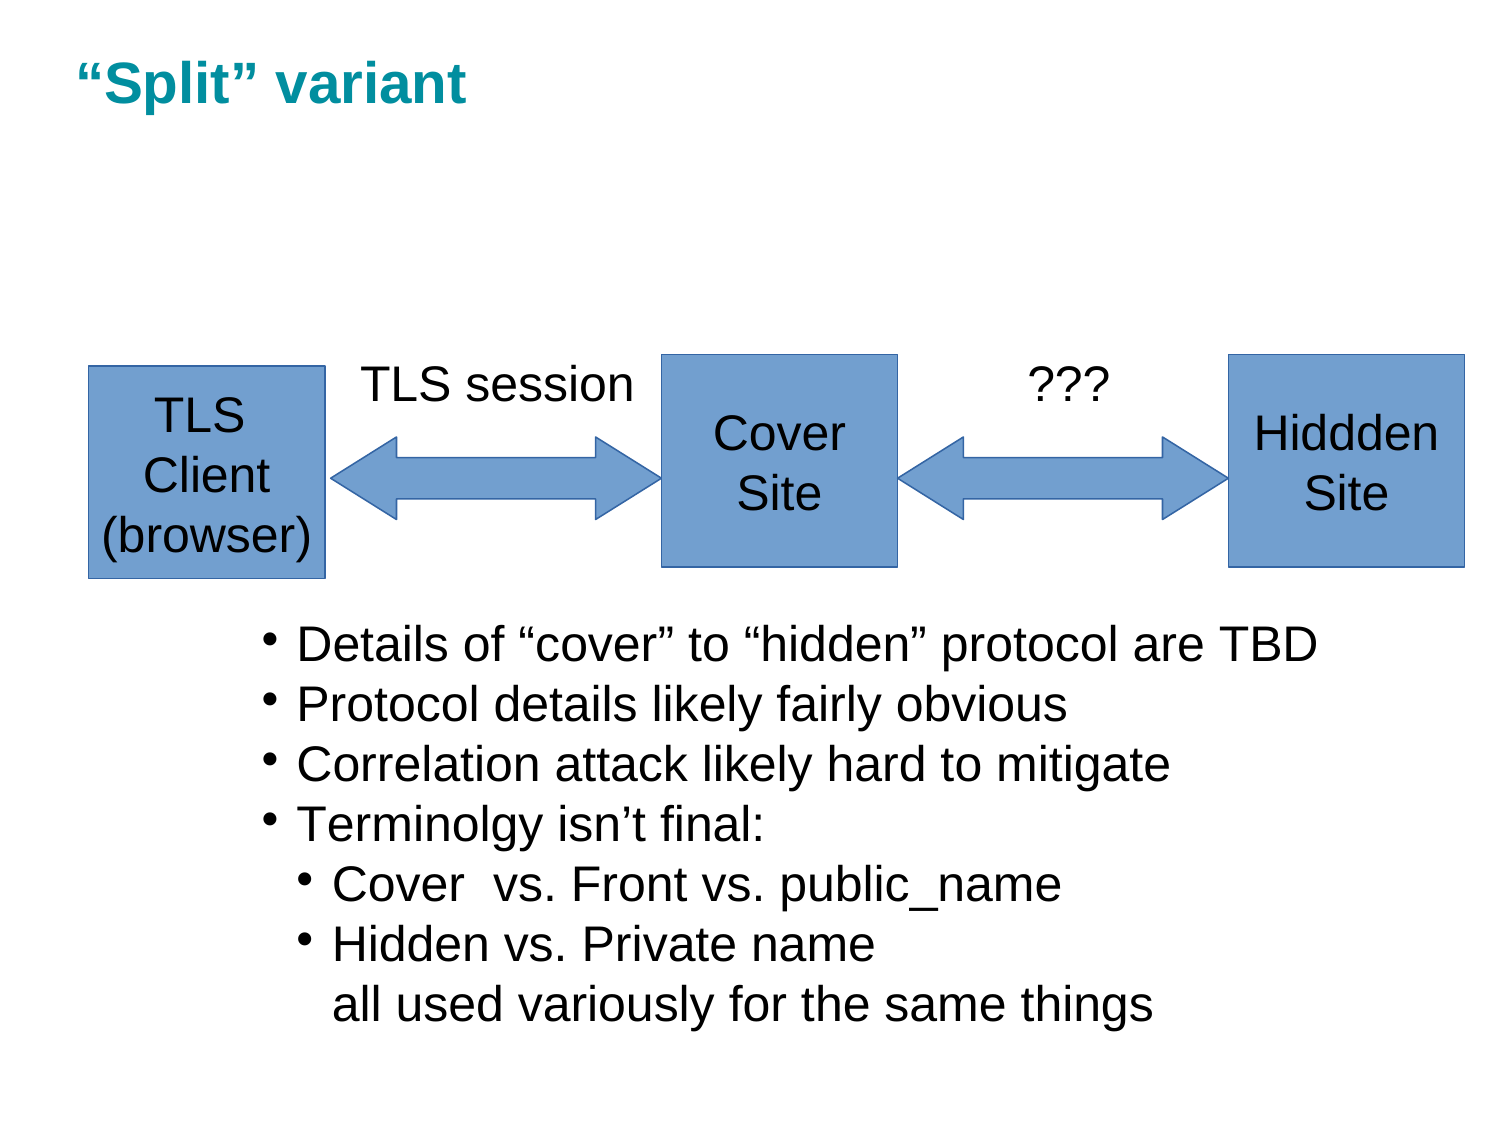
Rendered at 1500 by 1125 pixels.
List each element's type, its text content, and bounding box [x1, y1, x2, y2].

text_box TLS session [345, 344, 650, 420]
text_box Cover Site [661, 354, 898, 567]
text_box “Split” variant [75, 44, 1426, 233]
text_box TLS Client (browser) [88, 366, 325, 579]
text_box ??? [1012, 344, 1126, 420]
text_box Details of “cover” to “hidden” protocol are TBD Protocol details likely fairly obvious Correlation attack likely hard to mitigate Terminolgy isn’t final: Cover vs. Front vs. public_name Hidden vs. Private name all used variously for the same things [246, 604, 1335, 1040]
text_box [330, 436, 661, 520]
text_box [897, 436, 1229, 520]
text_box Hiddden Site [1228, 354, 1465, 567]
